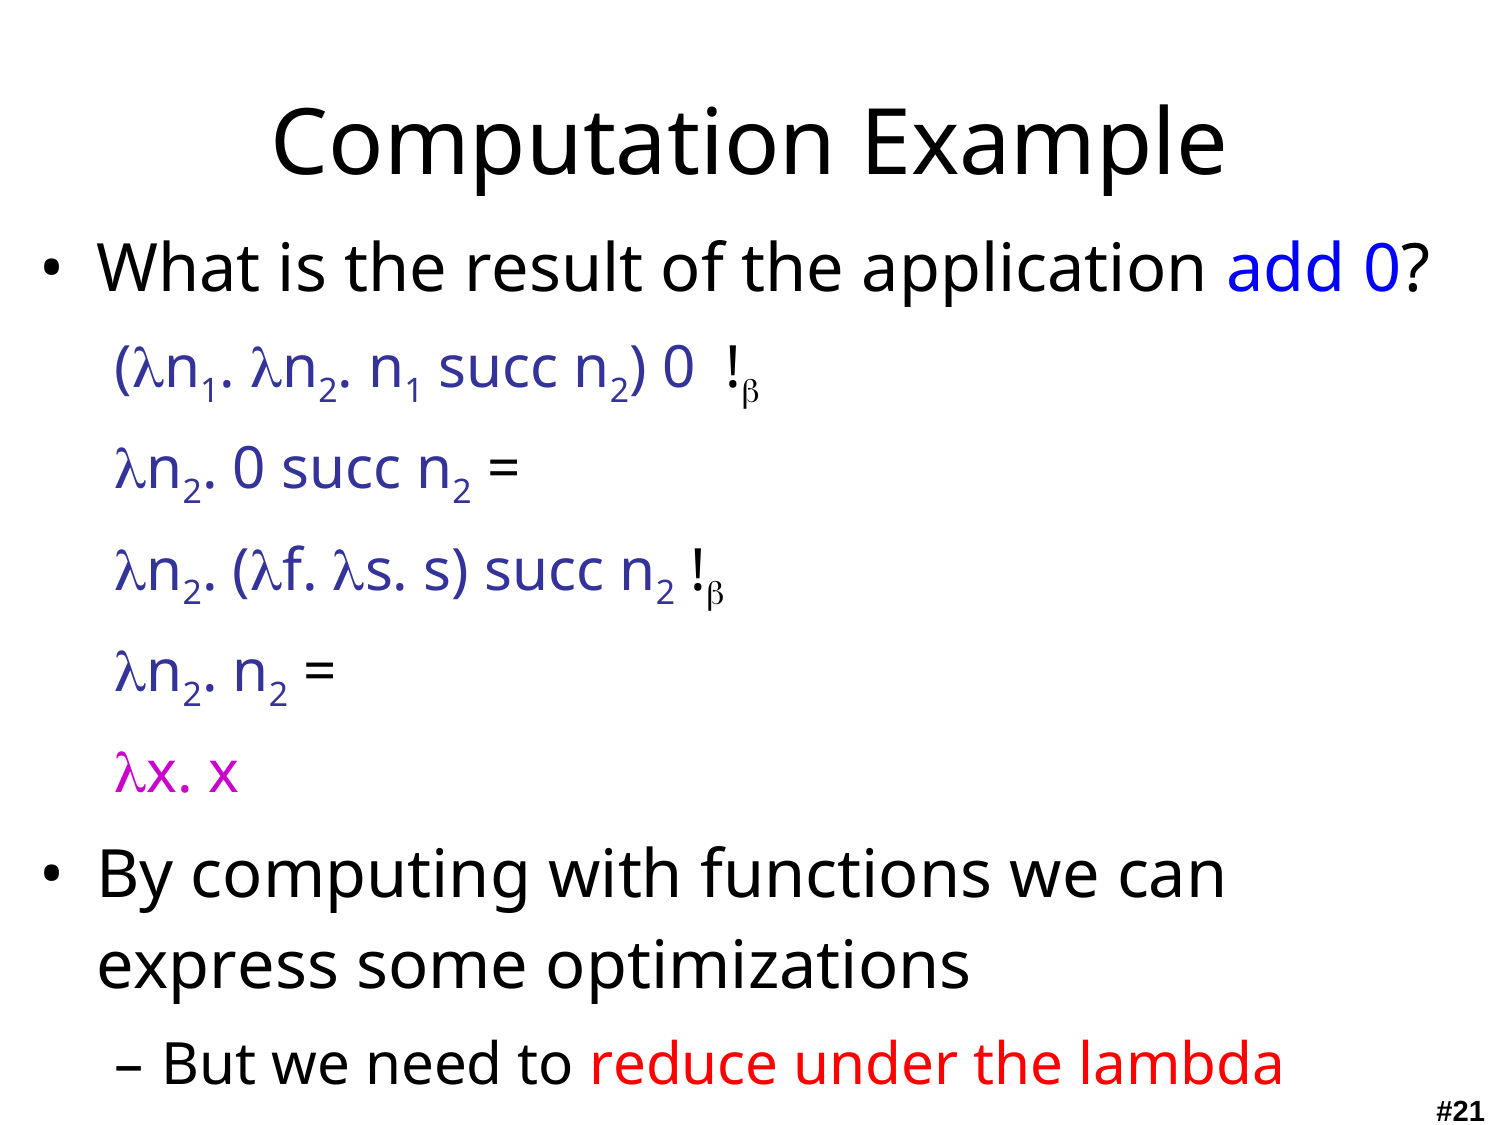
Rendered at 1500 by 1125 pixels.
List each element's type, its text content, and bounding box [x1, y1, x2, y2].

list What is the result of the application add 0? (n1. n2. n1 succ n2) 0 ! n2. 0 succ n2 = n2. (f. s. s) succ n2 ! n2. n2 = x. x By computing with functions we can express some optimizations But we need to reduce under the lambda Thus this “never” happens in practice [24, 212, 1476, 1109]
title Computation Example [24, 45, 1476, 212]
